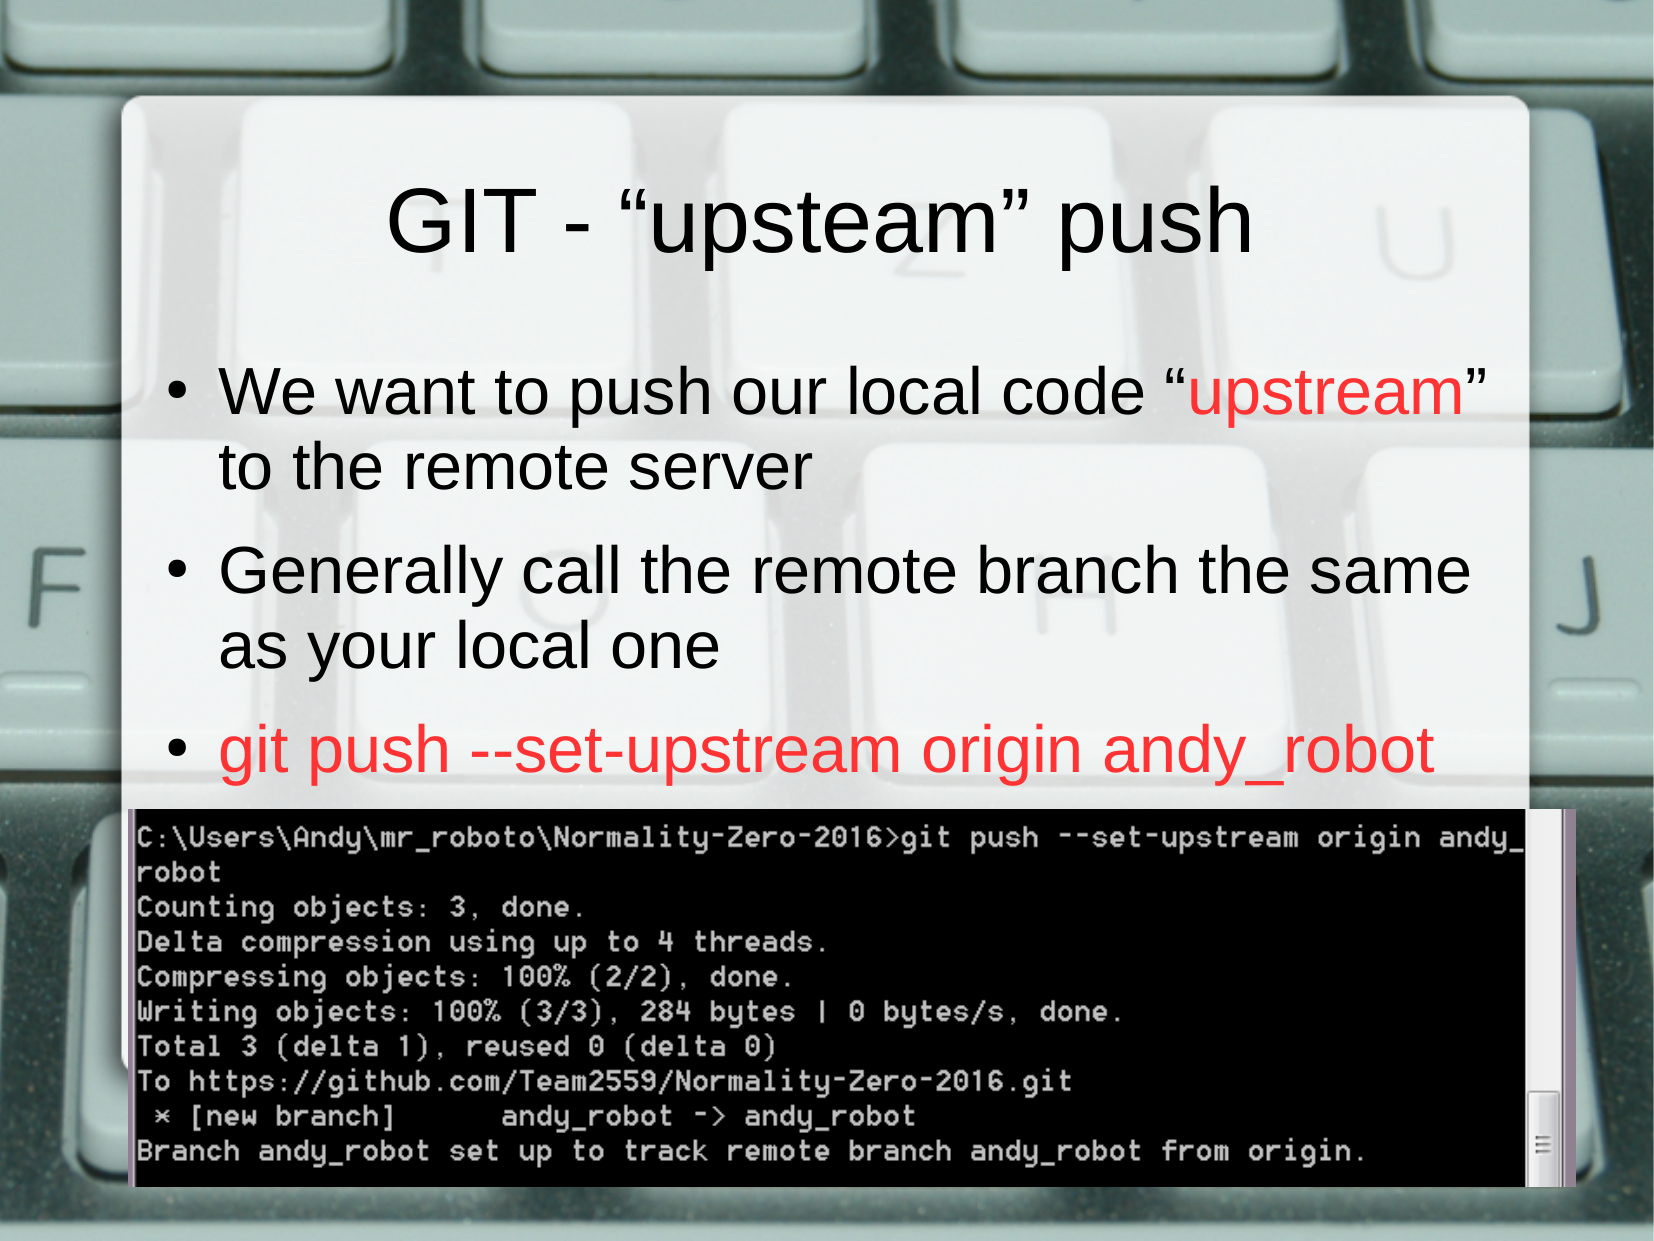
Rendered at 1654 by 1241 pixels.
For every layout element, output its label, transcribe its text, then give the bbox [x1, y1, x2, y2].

picture [0, 0, 1654, 1241]
list We want to push our local code “upstream” to the remote server Generally call the remote branch the same as your local one git push --set-upstream origin andy_robot [147, 354, 1506, 809]
title GIT - “upsteam” push [135, 117, 1506, 325]
